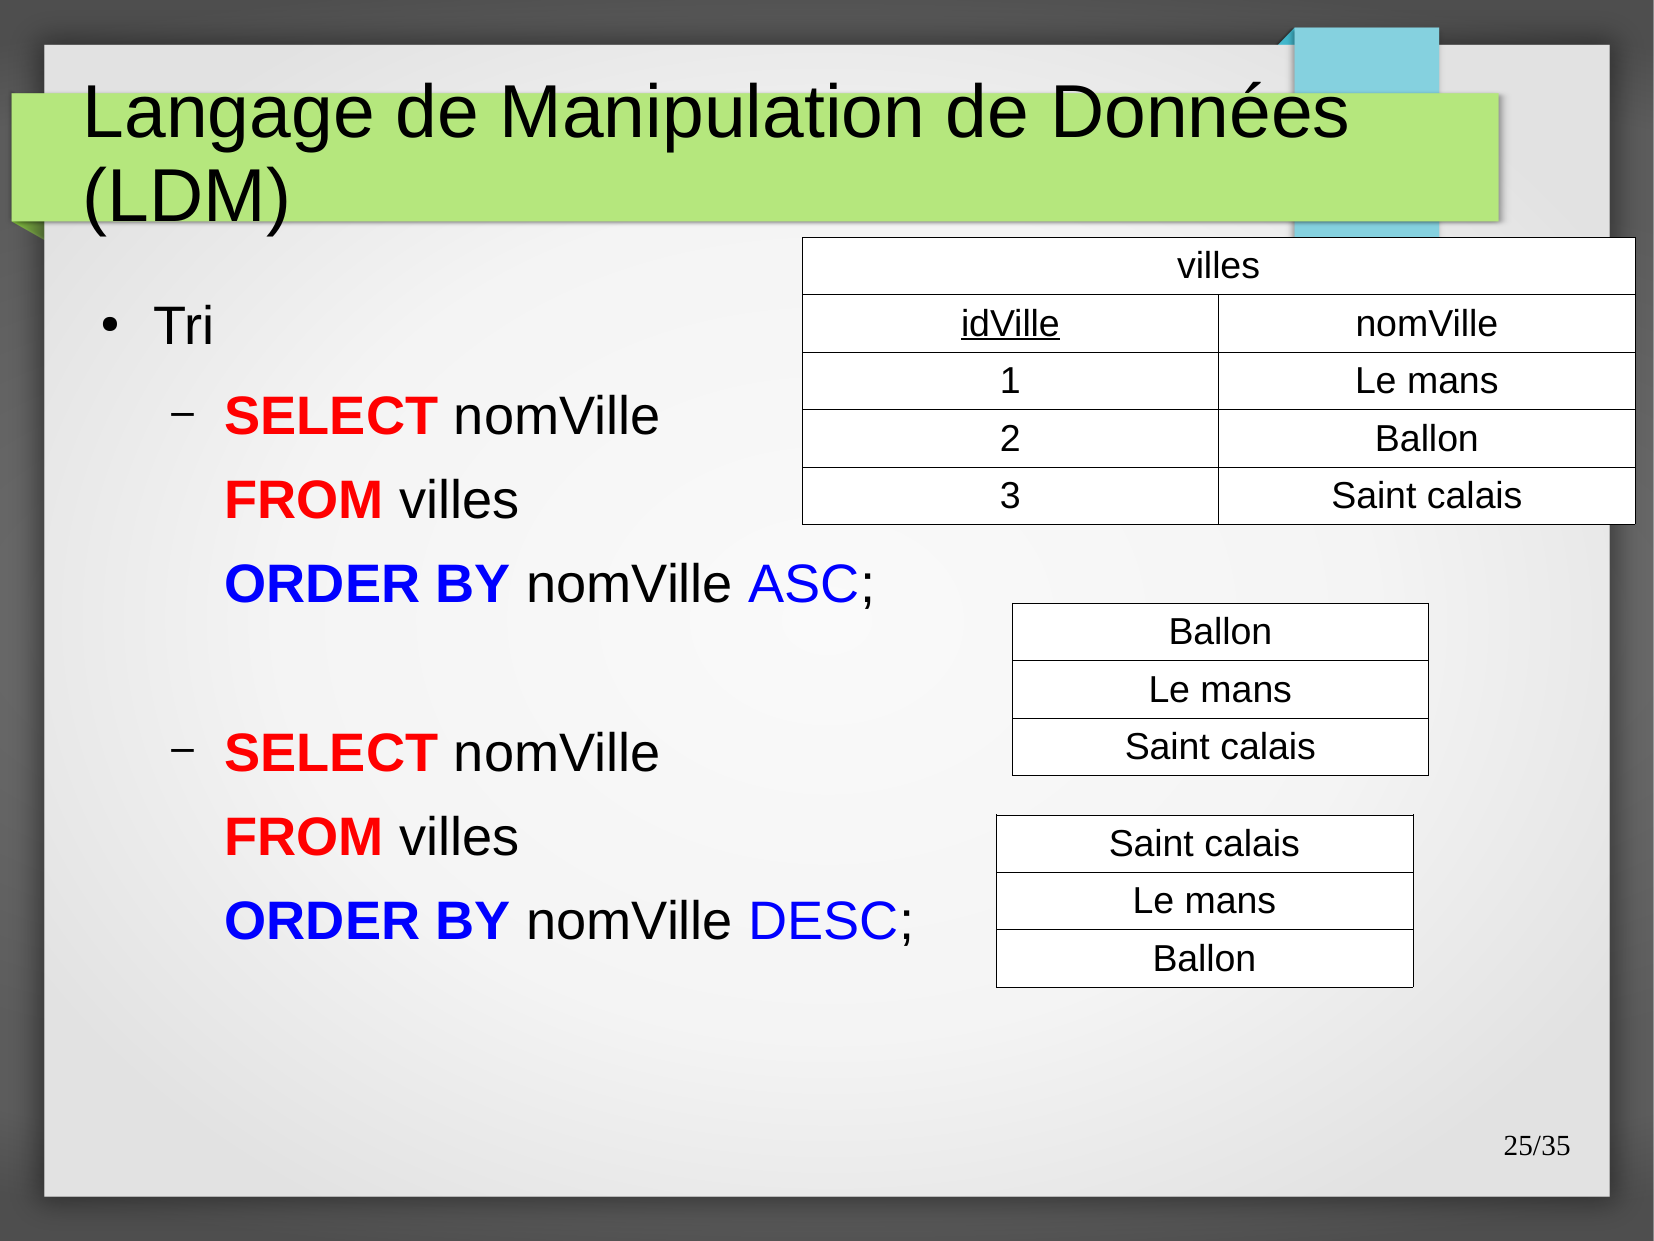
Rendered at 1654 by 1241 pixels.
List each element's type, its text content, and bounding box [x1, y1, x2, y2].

picture [0, 0, 1654, 1241]
table_cell Ballon [1219, 410, 1635, 467]
table_cell Le mans [997, 873, 1413, 929]
table_header Ballon [1013, 604, 1428, 660]
table_header villes [803, 238, 1635, 294]
table_cell Saint calais [1013, 719, 1428, 775]
title Langage de Manipulation de Données (LDM) [82, 49, 1571, 257]
table_cell 3 [803, 468, 1218, 524]
table_cell 1 [803, 353, 1218, 409]
table_cell nomVille [1219, 295, 1635, 352]
table_cell Le mans [1013, 661, 1428, 718]
table_cell Ballon [997, 930, 1413, 987]
table_cell Saint calais [1219, 468, 1635, 524]
list Tri SELECT nomVille FROM villes ORDER BY nomVille ASC; SELECT nomVille FROM villes ORDER BY nomVille DESC; [82, 295, 1571, 1015]
table_cell idVille [803, 295, 1218, 352]
table_cell 2 [803, 410, 1218, 467]
table_header Saint calais [997, 816, 1413, 872]
table_cell Le mans [1219, 353, 1635, 409]
